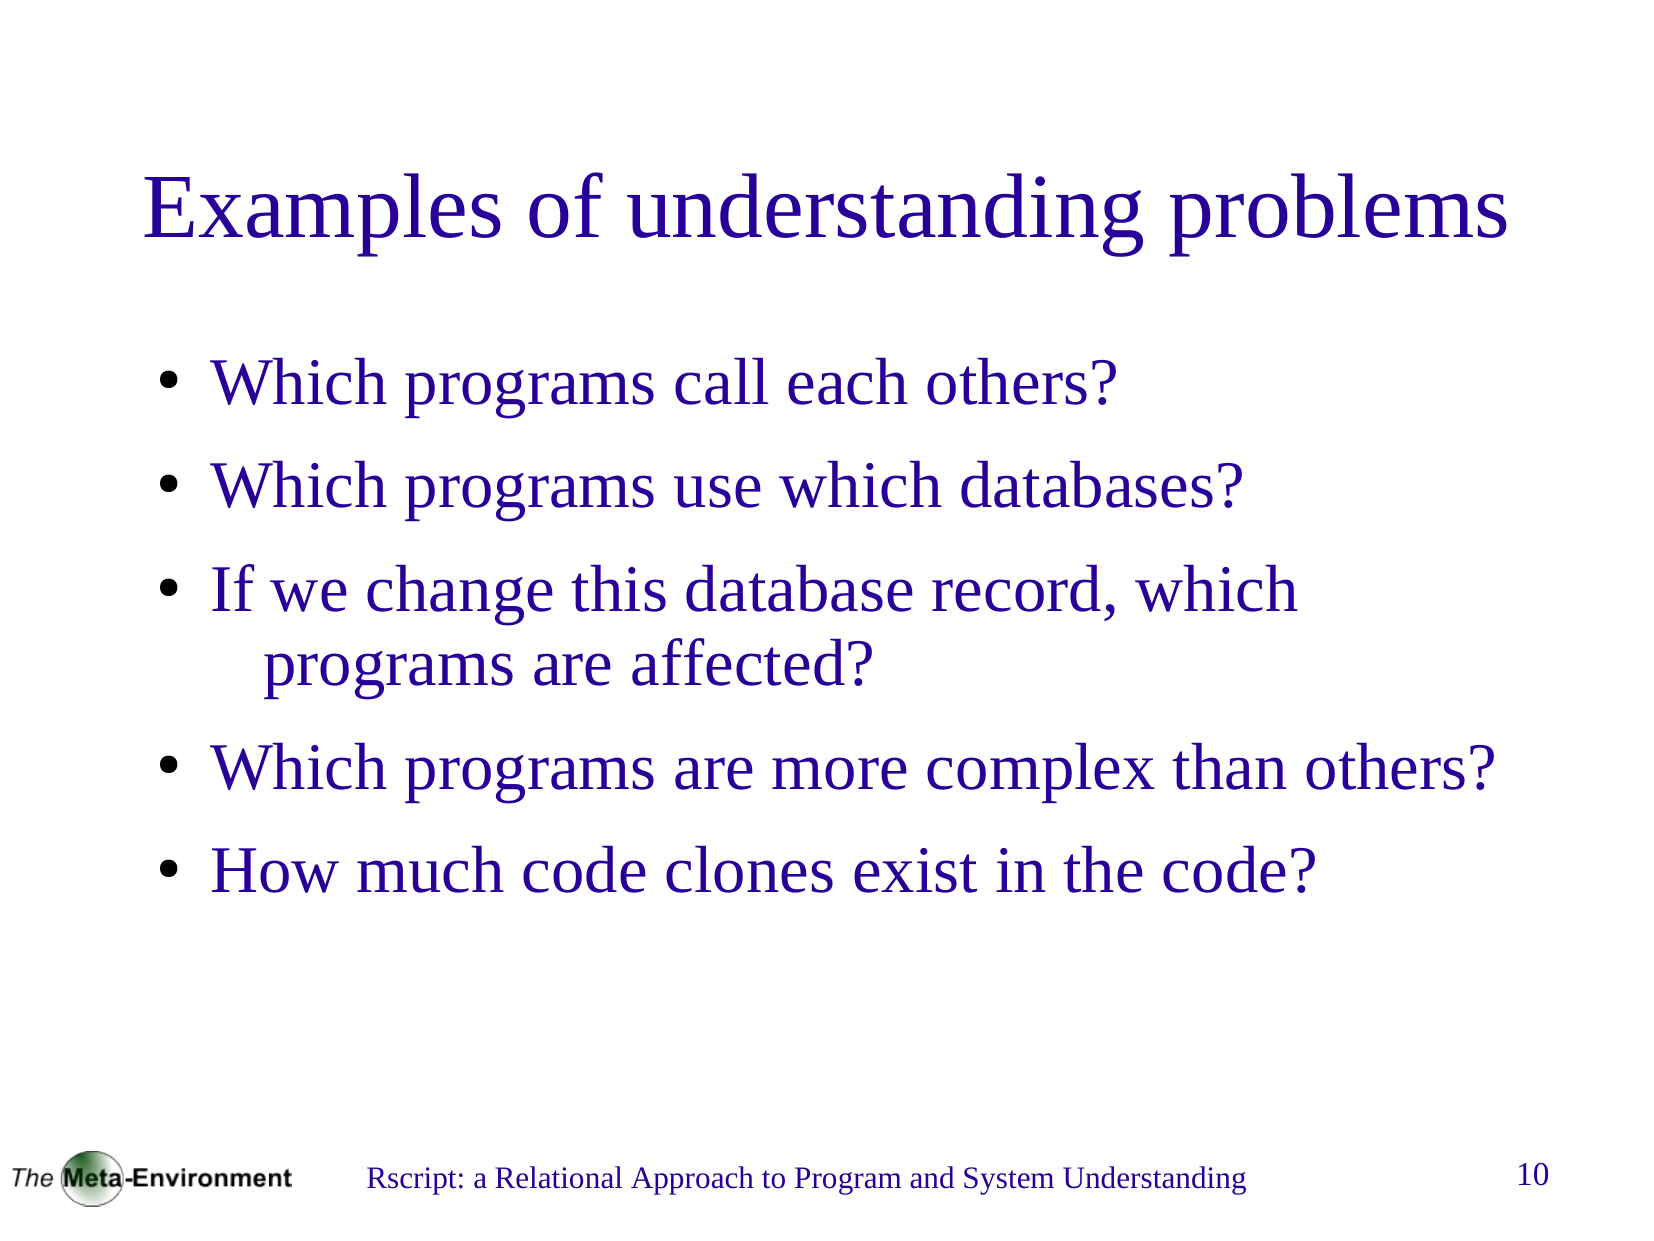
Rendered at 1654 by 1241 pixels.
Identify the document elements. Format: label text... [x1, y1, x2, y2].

list Which programs call each others? Which programs use which databases? If we change this database record, which programs are affected? Which programs are more complex than others? How much code clones exist in the code? [121, 344, 1534, 1127]
title Examples of understanding problems [121, 102, 1534, 311]
picture [12, 1151, 292, 1207]
